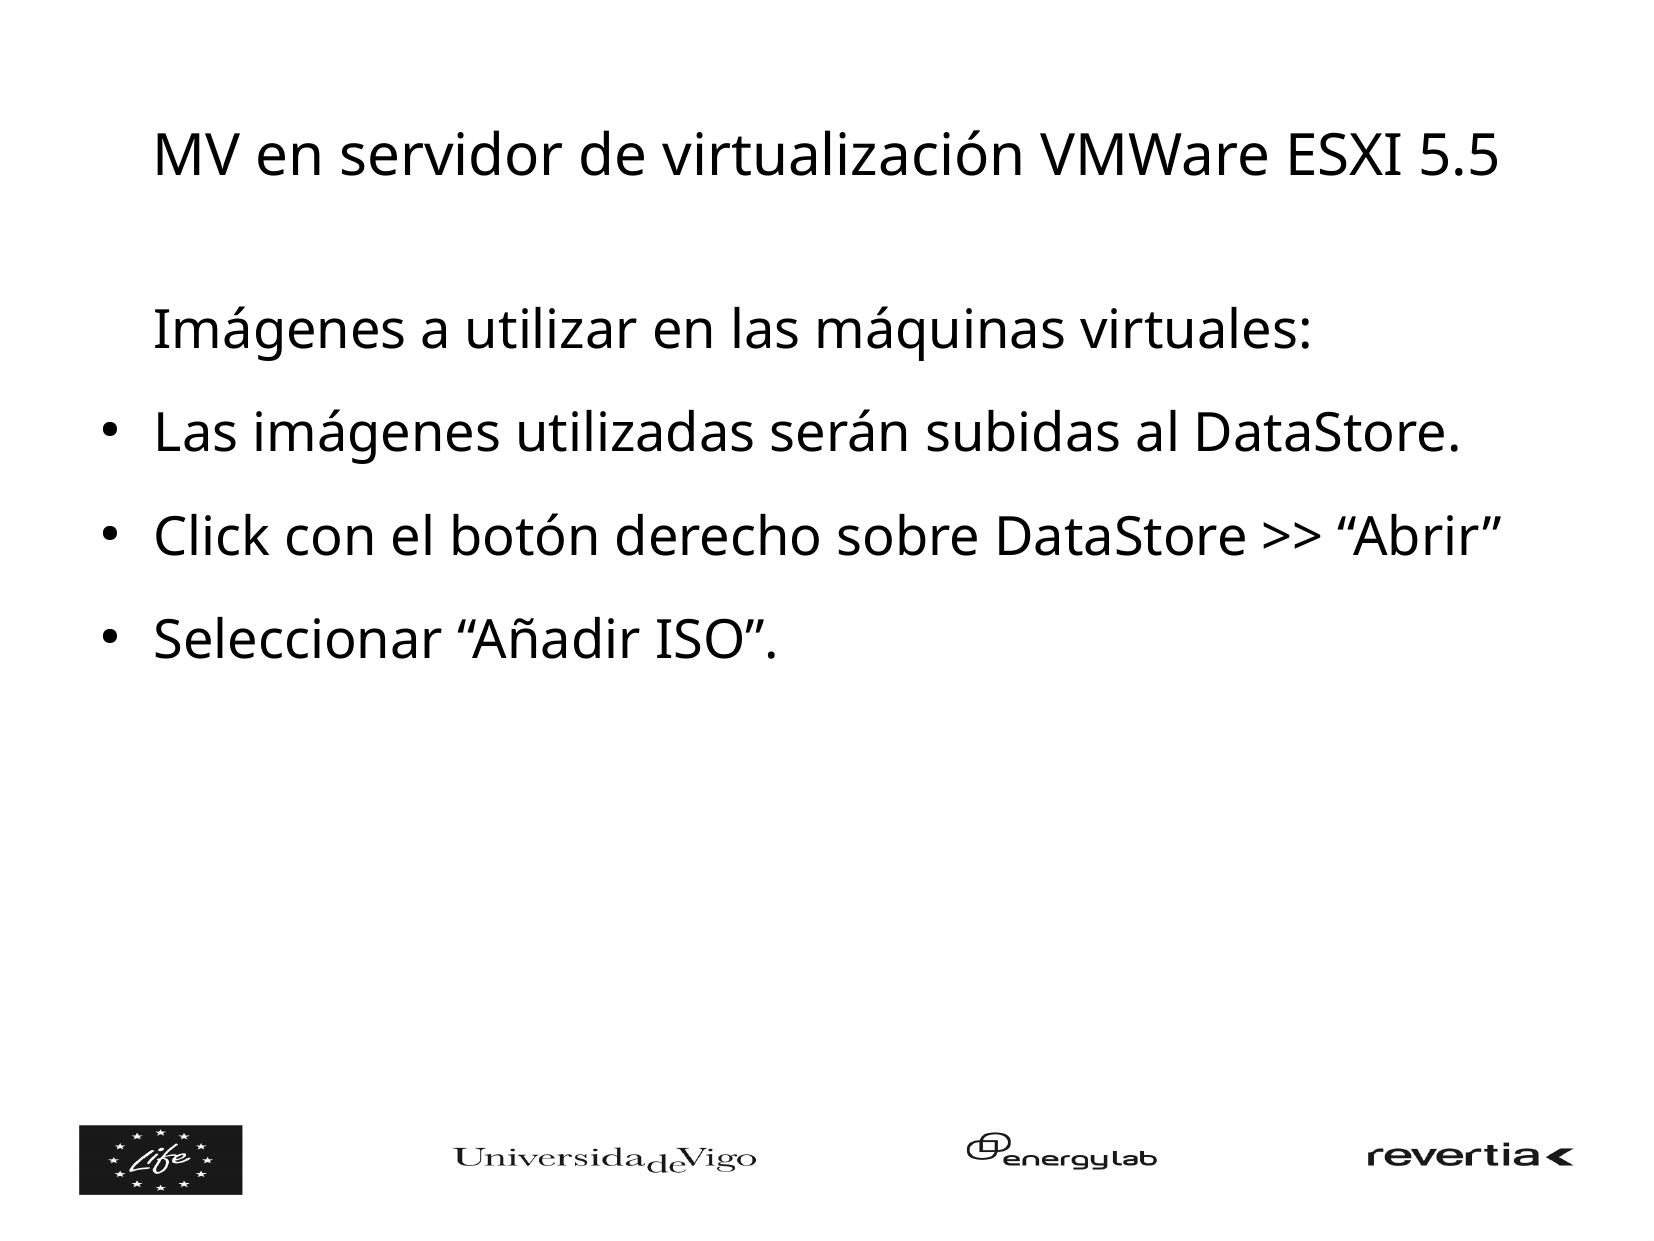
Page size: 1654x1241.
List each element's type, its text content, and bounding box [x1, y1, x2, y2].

picture [0, 1009, 1654, 1241]
title MV en servidor de virtualización VMWare ESXI 5.5 [82, 49, 1571, 257]
list Imágenes a utilizar en las máquinas virtuales: Las imágenes utilizadas serán subidas al DataStore. Click con el botón derecho sobre DataStore >> “Abrir” Seleccionar “Añadir ISO”. [82, 290, 1571, 1010]
